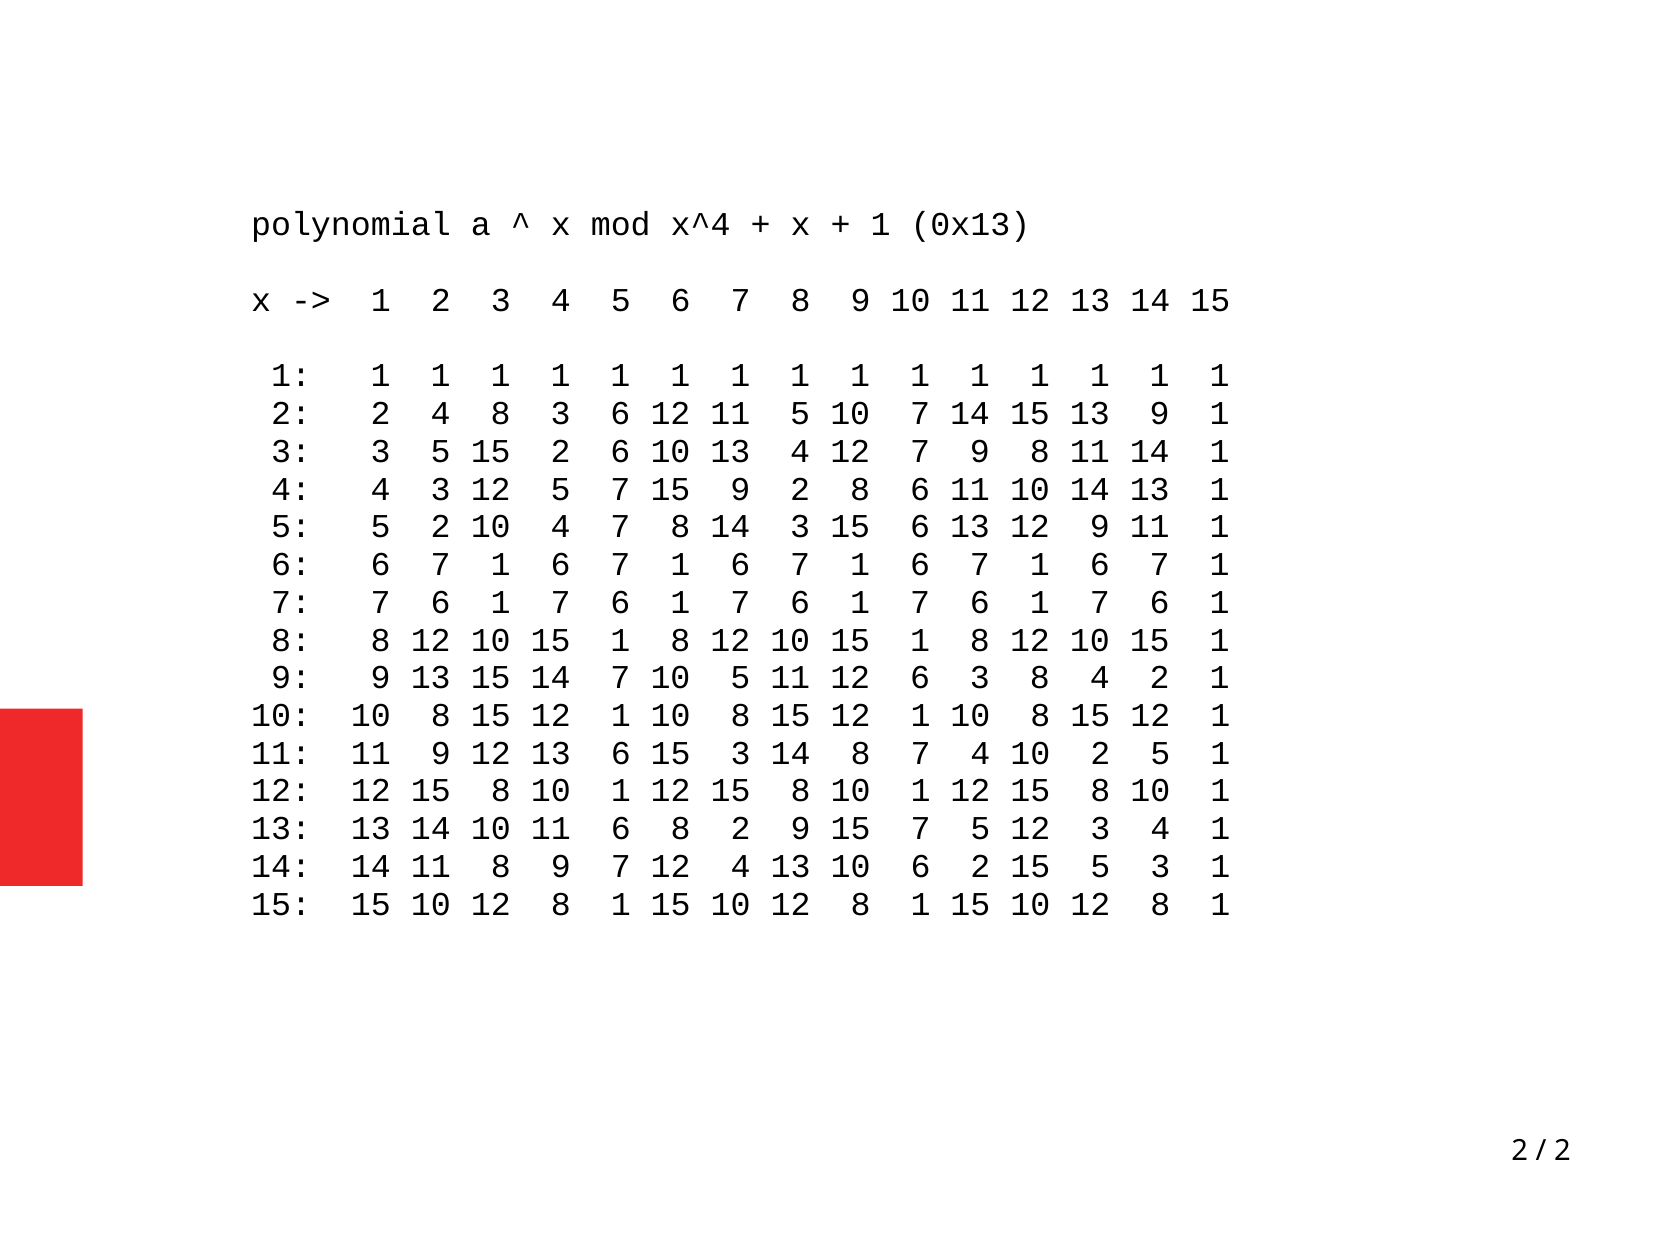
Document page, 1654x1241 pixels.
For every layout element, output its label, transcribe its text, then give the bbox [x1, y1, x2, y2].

text_box polynomial a ^ x mod x^4 + x + 1 (0x13) x -> 1 2 3 4 5 6 7 8 9 10 11 12 13 14 15 1: 1 1 1 1 1 1 1 1 1 1 1 1 1 1 1 2: 2 4 8 3 6 12 11 5 10 7 14 15 13 9 1 3: 3 5 15 2 6 10 13 4 12 7 9 8 11 14 1 4: 4 3 12 5 7 15 9 2 8 6 11 10 14 13 1 5: 5 2 10 4 7 8 14 3 15 6 13 12 9 11 1 6: 6 7 1 6 7 1 6 7 1 6 7 1 6 7 1 7: 7 6 1 7 6 1 7 6 1 7 6 1 7 6 1 8: 8 12 10 15 1 8 12 10 15 1 8 12 10 15 1 9: 9 13 15 14 7 10 5 11 12 6 3 8 4 2 1 10: 10 8 15 12 1 10 8 15 12 1 10 8 15 12 1 11: 11 9 12 13 6 15 3 14 8 7 4 10 2 5 1 12: 12 15 8 10 1 12 15 8 10 1 12 15 8 10 1 13: 13 14 10 11 6 8 2 9 15 7 5 12 3 4 1 14: 14 11 8 9 7 12 4 13 10 6 2 15 5 3 1 15: 15 10 12 8 1 15 10 12 8 1 15 10 12 8 1 [236, 200, 1266, 924]
